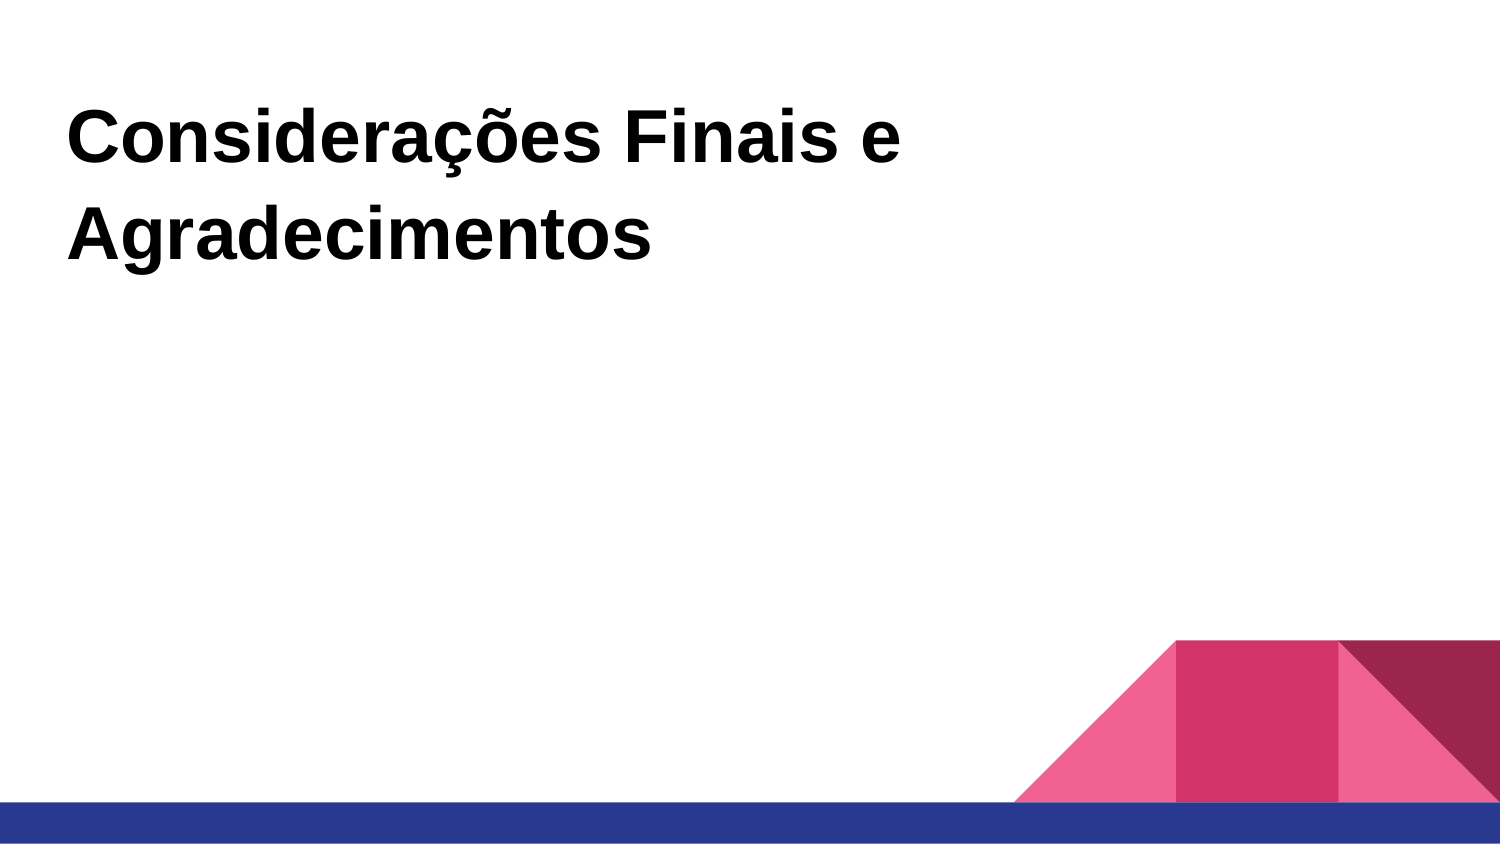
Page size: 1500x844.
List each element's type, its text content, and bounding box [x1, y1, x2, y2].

title Considerações Finais e Agradecimentos [51, 67, 1449, 494]
